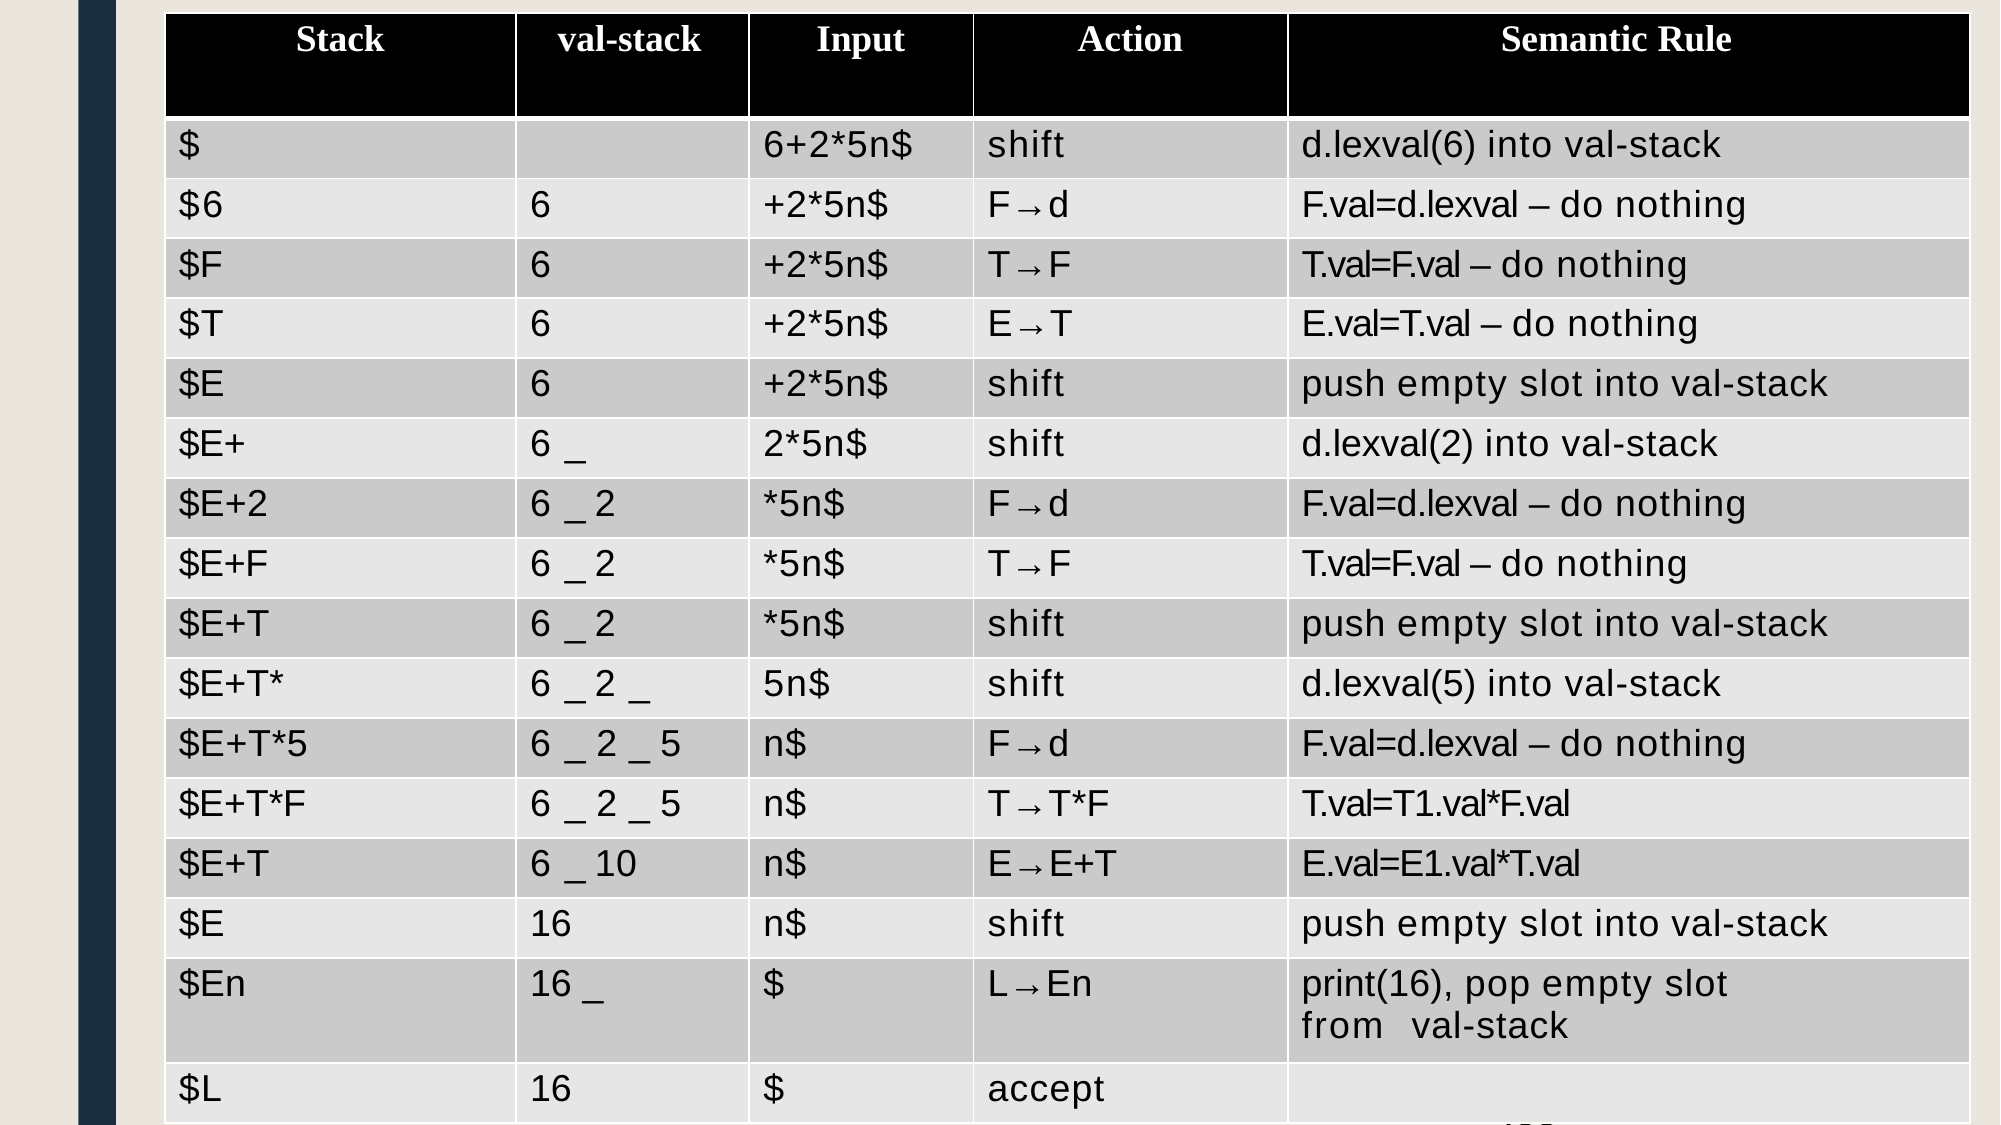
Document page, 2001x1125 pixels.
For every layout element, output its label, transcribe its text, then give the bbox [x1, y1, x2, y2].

table_header Stack [166, 14, 515, 116]
table_cell F.val=d.lexval – do nothing [1289, 179, 1969, 237]
table_cell 16 [517, 899, 748, 957]
table_cell E.val=T.val – do nothing [1289, 299, 1969, 357]
table_cell d.lexval(6) into val-stack [1289, 121, 1969, 178]
table_cell shift [974, 359, 1287, 417]
table_cell n$ [750, 779, 973, 837]
table_cell 6 _ 2 [517, 599, 748, 657]
table_cell print(16), pop empty slot from val-stack [1289, 959, 1969, 1062]
table_cell E→T [974, 299, 1287, 357]
table_cell 6 [517, 359, 748, 417]
table_cell 6 _ 2 _ 5 [517, 779, 748, 837]
table_cell $E+T* [166, 659, 515, 717]
table_header Semantic Rule [1289, 14, 1969, 116]
table_cell 6 _ 2 [517, 479, 748, 537]
table_cell $E+ [166, 419, 515, 477]
table_cell 16 [517, 1064, 748, 1122]
table_cell 6 _ 2 _ 5 [517, 719, 748, 777]
table_cell n$ [750, 899, 973, 957]
table_cell *5n$ [750, 479, 973, 537]
table_cell [517, 121, 748, 178]
table_cell +2*5n$ [750, 239, 973, 297]
table_cell shift [974, 121, 1287, 178]
table_cell $L [166, 1064, 515, 1122]
table_cell T→F [974, 539, 1287, 597]
table_cell 6 [517, 179, 748, 237]
table_cell 6 _ [517, 419, 748, 477]
table_cell T→F [974, 239, 1287, 297]
table_cell +2*5n$ [750, 299, 973, 357]
table_cell 6 [517, 299, 748, 357]
table_cell shift [974, 659, 1287, 717]
table_cell $ [166, 121, 515, 178]
table_cell F→d [974, 479, 1287, 537]
table_cell F→d [974, 719, 1287, 777]
table_cell $6 [166, 179, 515, 237]
table_cell $E [166, 359, 515, 417]
table_cell $E+T*5 [166, 719, 515, 777]
table_cell F→d [974, 179, 1287, 237]
table_cell T.val=F.val – do nothing [1289, 239, 1969, 297]
table_cell shift [974, 899, 1287, 957]
table_cell $E+T*F [166, 779, 515, 837]
table_cell 5n$ [750, 659, 973, 717]
table_cell T→T*F [974, 779, 1287, 837]
table_cell $F [166, 239, 515, 297]
table_cell push empty slot into val-stack [1289, 599, 1969, 657]
table_cell L→En [974, 959, 1287, 1062]
table_cell 6 _ 2 _ [517, 659, 748, 717]
table_cell $E+T [166, 599, 515, 657]
table_cell E→E+T [974, 839, 1287, 897]
table_cell $ [750, 1064, 973, 1122]
table_cell [1289, 1064, 1969, 1122]
table_cell d.lexval(5) into val-stack [1289, 659, 1969, 717]
table_cell 16 _ [517, 959, 748, 1062]
table_cell E.val=E1.val*T.val [1289, 839, 1969, 897]
table_header Action [974, 14, 1287, 116]
table_cell 2*5n$ [750, 419, 973, 477]
table_cell n$ [750, 839, 973, 897]
table_cell F.val=d.lexval – do nothing [1289, 719, 1969, 777]
table_cell $ [750, 959, 973, 1062]
table_cell 6 _ 10 [517, 839, 748, 897]
table_cell n$ [750, 719, 973, 777]
table_cell $E [166, 899, 515, 957]
table_cell 6 [517, 239, 748, 297]
table_cell *5n$ [750, 539, 973, 597]
table_cell shift [974, 419, 1287, 477]
table_cell shift [974, 599, 1287, 657]
table_cell d.lexval(2) into val-stack [1289, 419, 1969, 477]
table_header val-stack [517, 14, 748, 116]
table_cell +2*5n$ [750, 179, 973, 237]
table_cell +2*5n$ [750, 359, 973, 417]
table_cell push empty slot into val-stack [1289, 899, 1969, 957]
table_cell $E+2 [166, 479, 515, 537]
table_header Input [750, 14, 973, 116]
table_cell $E+T [166, 839, 515, 897]
table_cell T.val=T1.val*F.val [1289, 779, 1969, 837]
table_cell push empty slot into val-stack [1289, 359, 1969, 417]
table_cell $En [166, 959, 515, 1062]
table_cell 6+2*5n$ [750, 121, 973, 178]
table_cell *5n$ [750, 599, 973, 657]
table_cell T.val=F.val – do nothing [1289, 539, 1969, 597]
table_cell F.val=d.lexval – do nothing [1289, 479, 1969, 537]
table_cell 6 _ 2 [517, 539, 748, 597]
table_cell $E+F [166, 539, 515, 597]
table_cell accept [974, 1064, 1287, 1122]
table_cell $T [166, 299, 515, 357]
